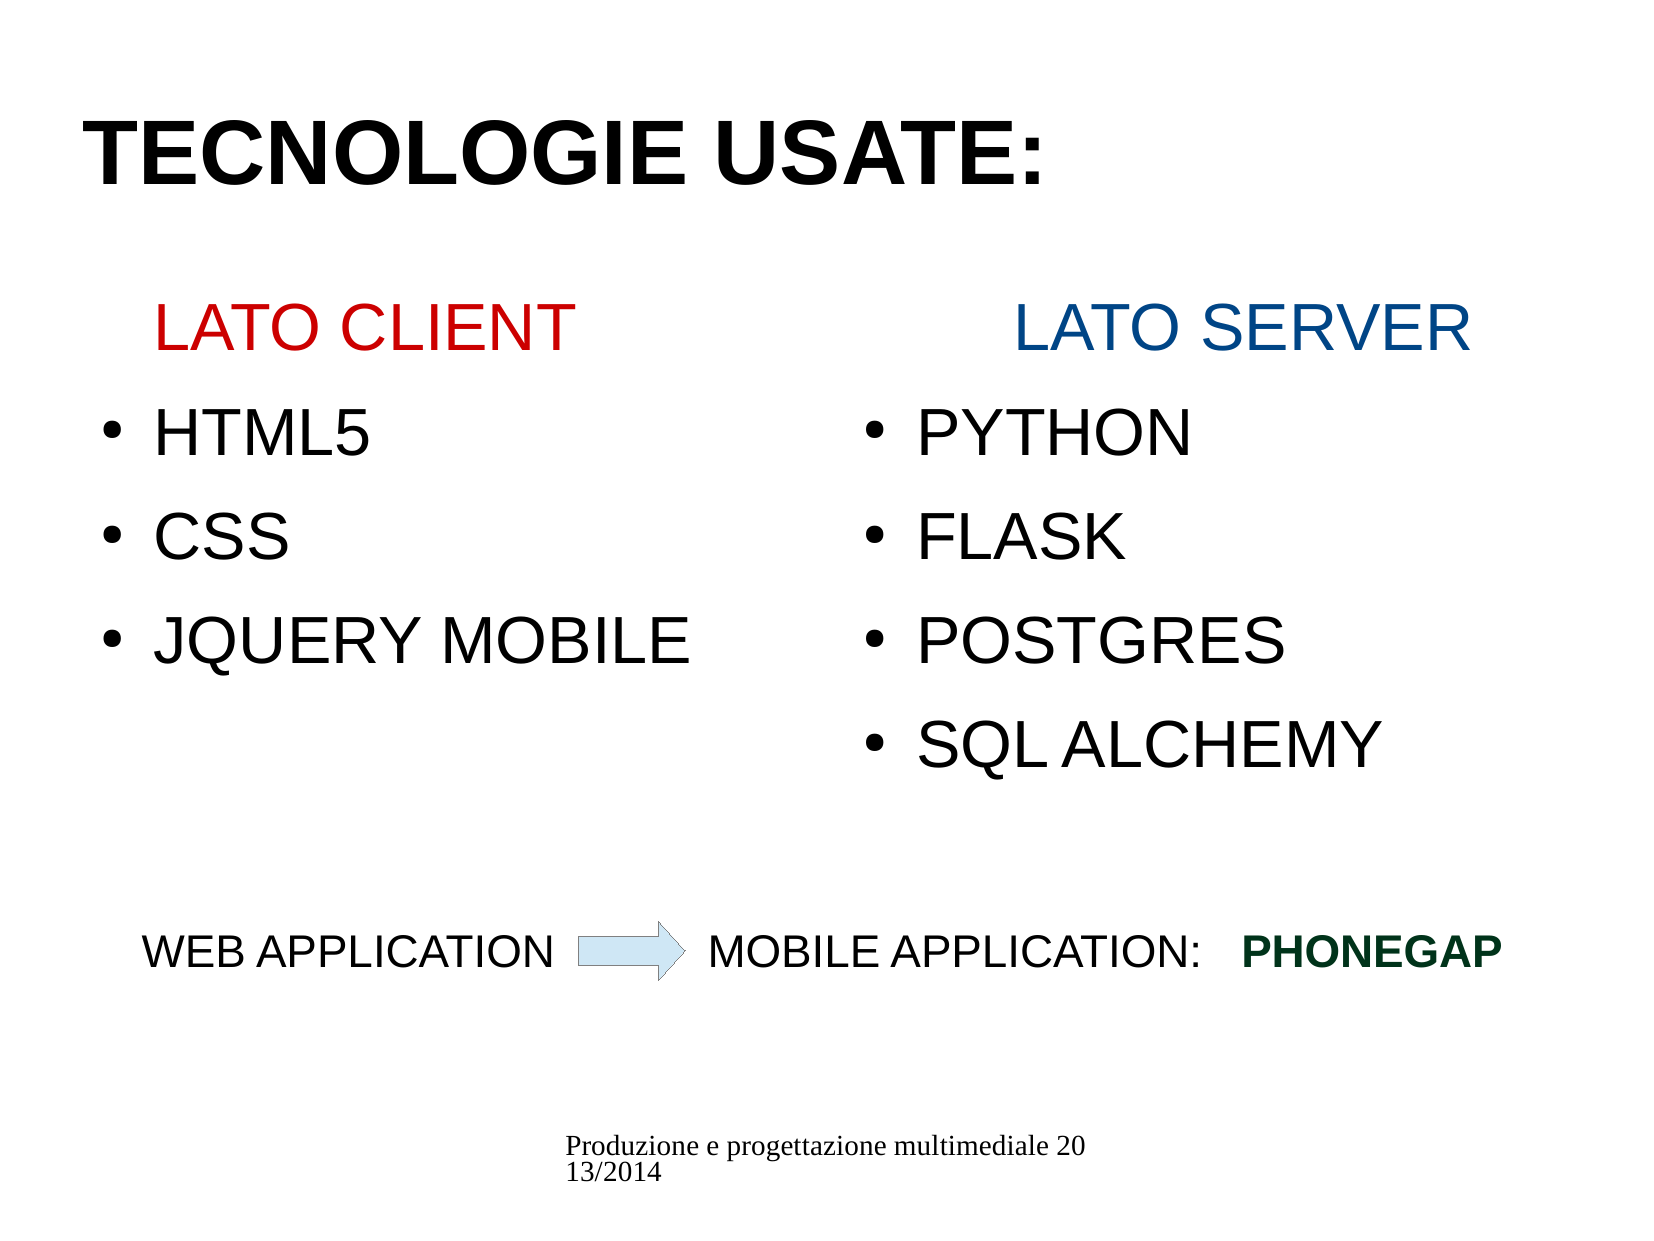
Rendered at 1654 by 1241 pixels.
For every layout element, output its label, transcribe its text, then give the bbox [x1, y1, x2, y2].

list LATO CLIENT HTML5 CSS JQUERY MOBILE [82, 290, 809, 681]
title TECNOLOGIE USATE: [82, 49, 1571, 257]
list LATO SERVER PYTHON FLASK POSTGRES SQL ALCHEMY [845, 290, 1572, 782]
text_box [578, 921, 686, 981]
list WEB APPLICATION MOBILE APPLICATION: PHONEGAP [70, 802, 1559, 1193]
